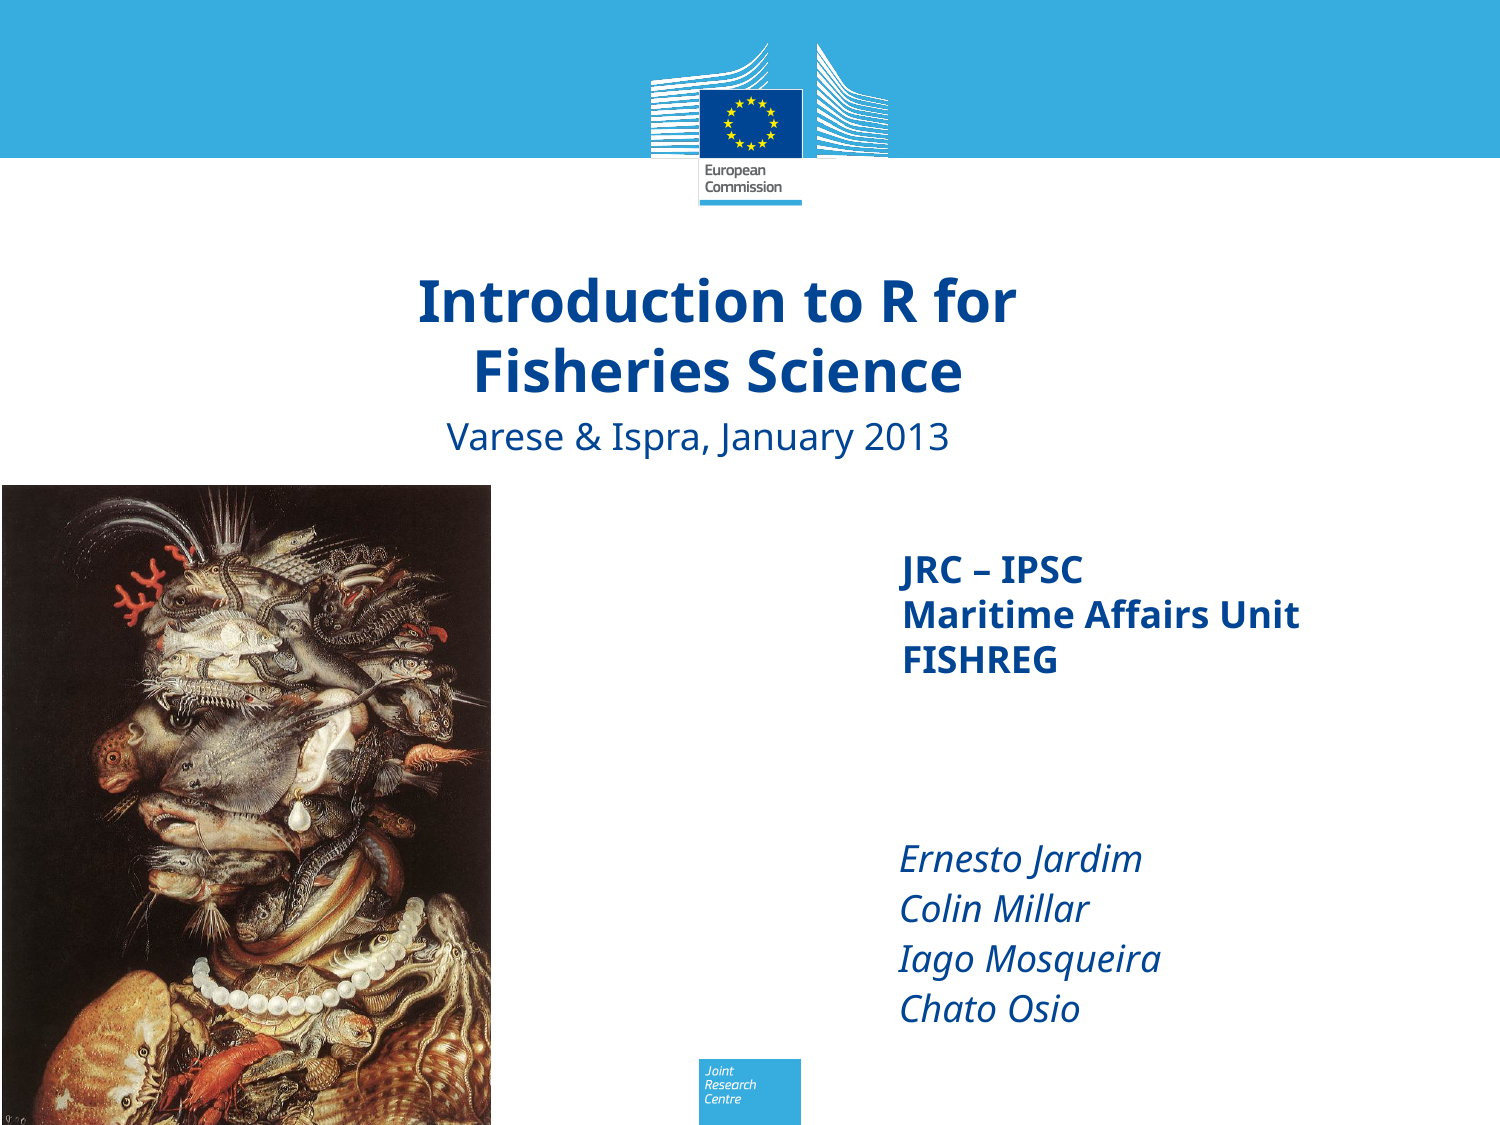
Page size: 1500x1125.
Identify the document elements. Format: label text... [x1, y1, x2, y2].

picture [2, 485, 491, 1125]
title Introduction to R for Fisheries Science [357, 264, 1080, 405]
list Varese & Ispra, January 2013 [190, 408, 1207, 459]
picture [699, 1059, 801, 1125]
picture [651, 42, 888, 207]
